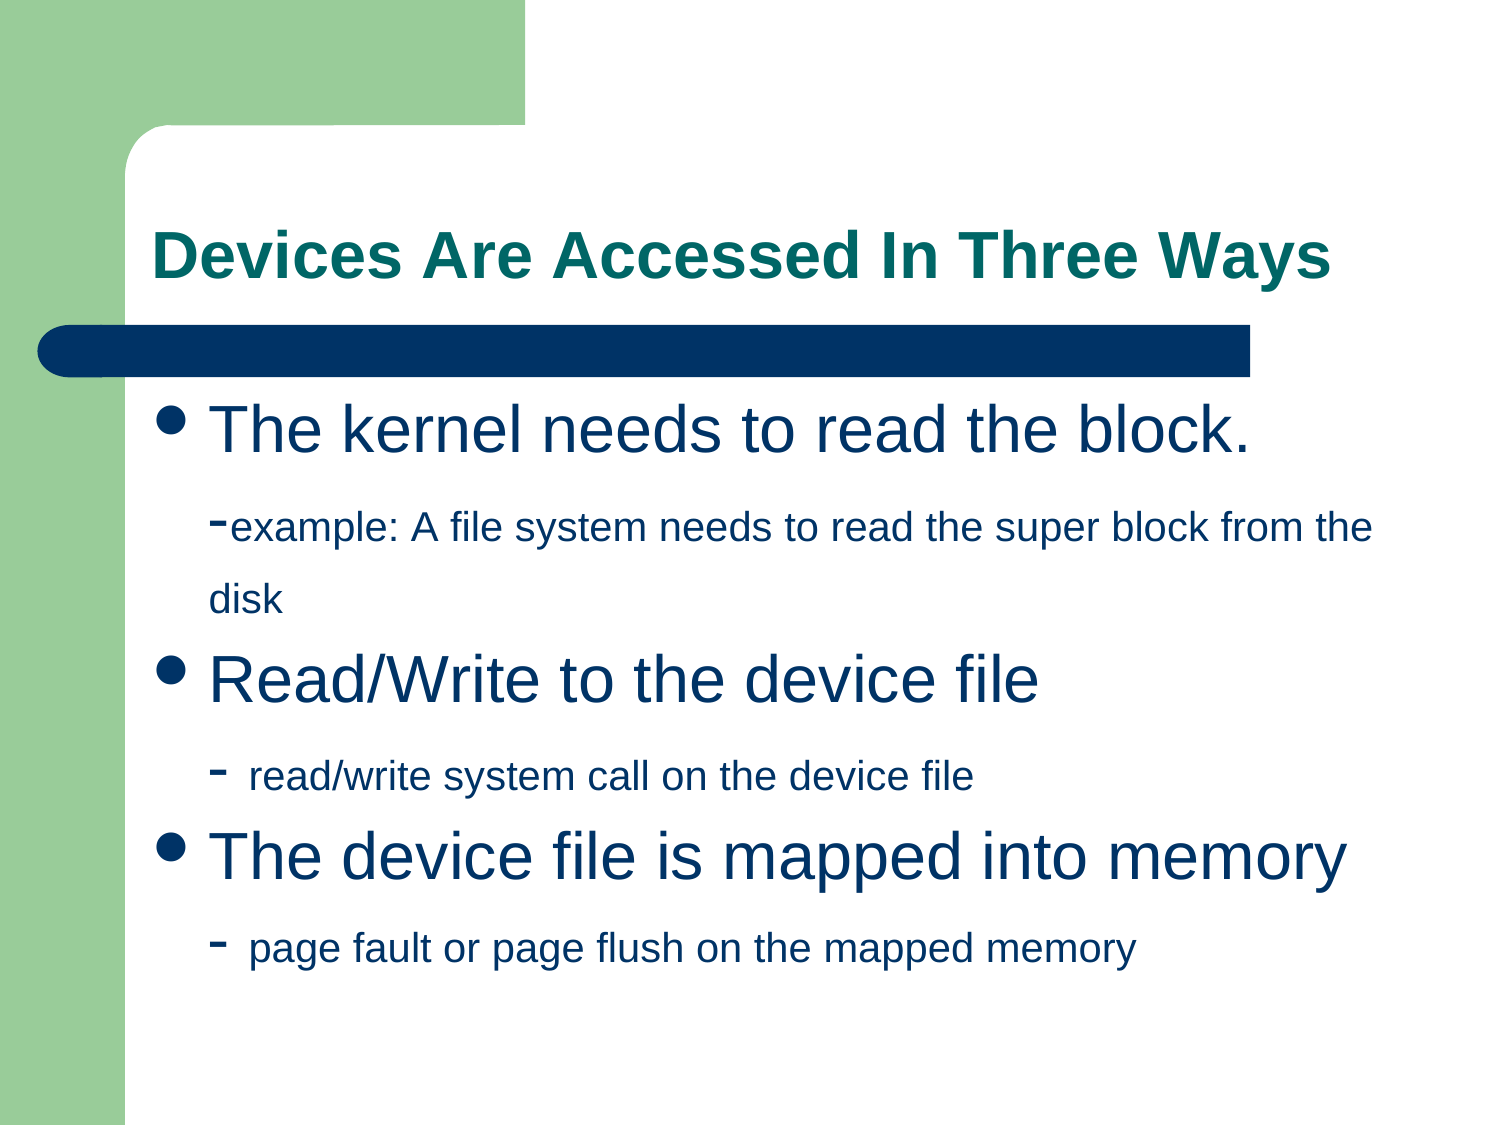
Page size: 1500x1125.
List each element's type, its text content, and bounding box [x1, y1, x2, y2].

list The kernel needs to read the block. -example: A file system needs to read the super block from the disk Read/Write to the device file - read/write system call on the device file The device file is mapped into memory - page fault or page flush on the mapped memory [137, 387, 1400, 999]
title Devices Are Accessed In Three Ways [136, 136, 1414, 301]
